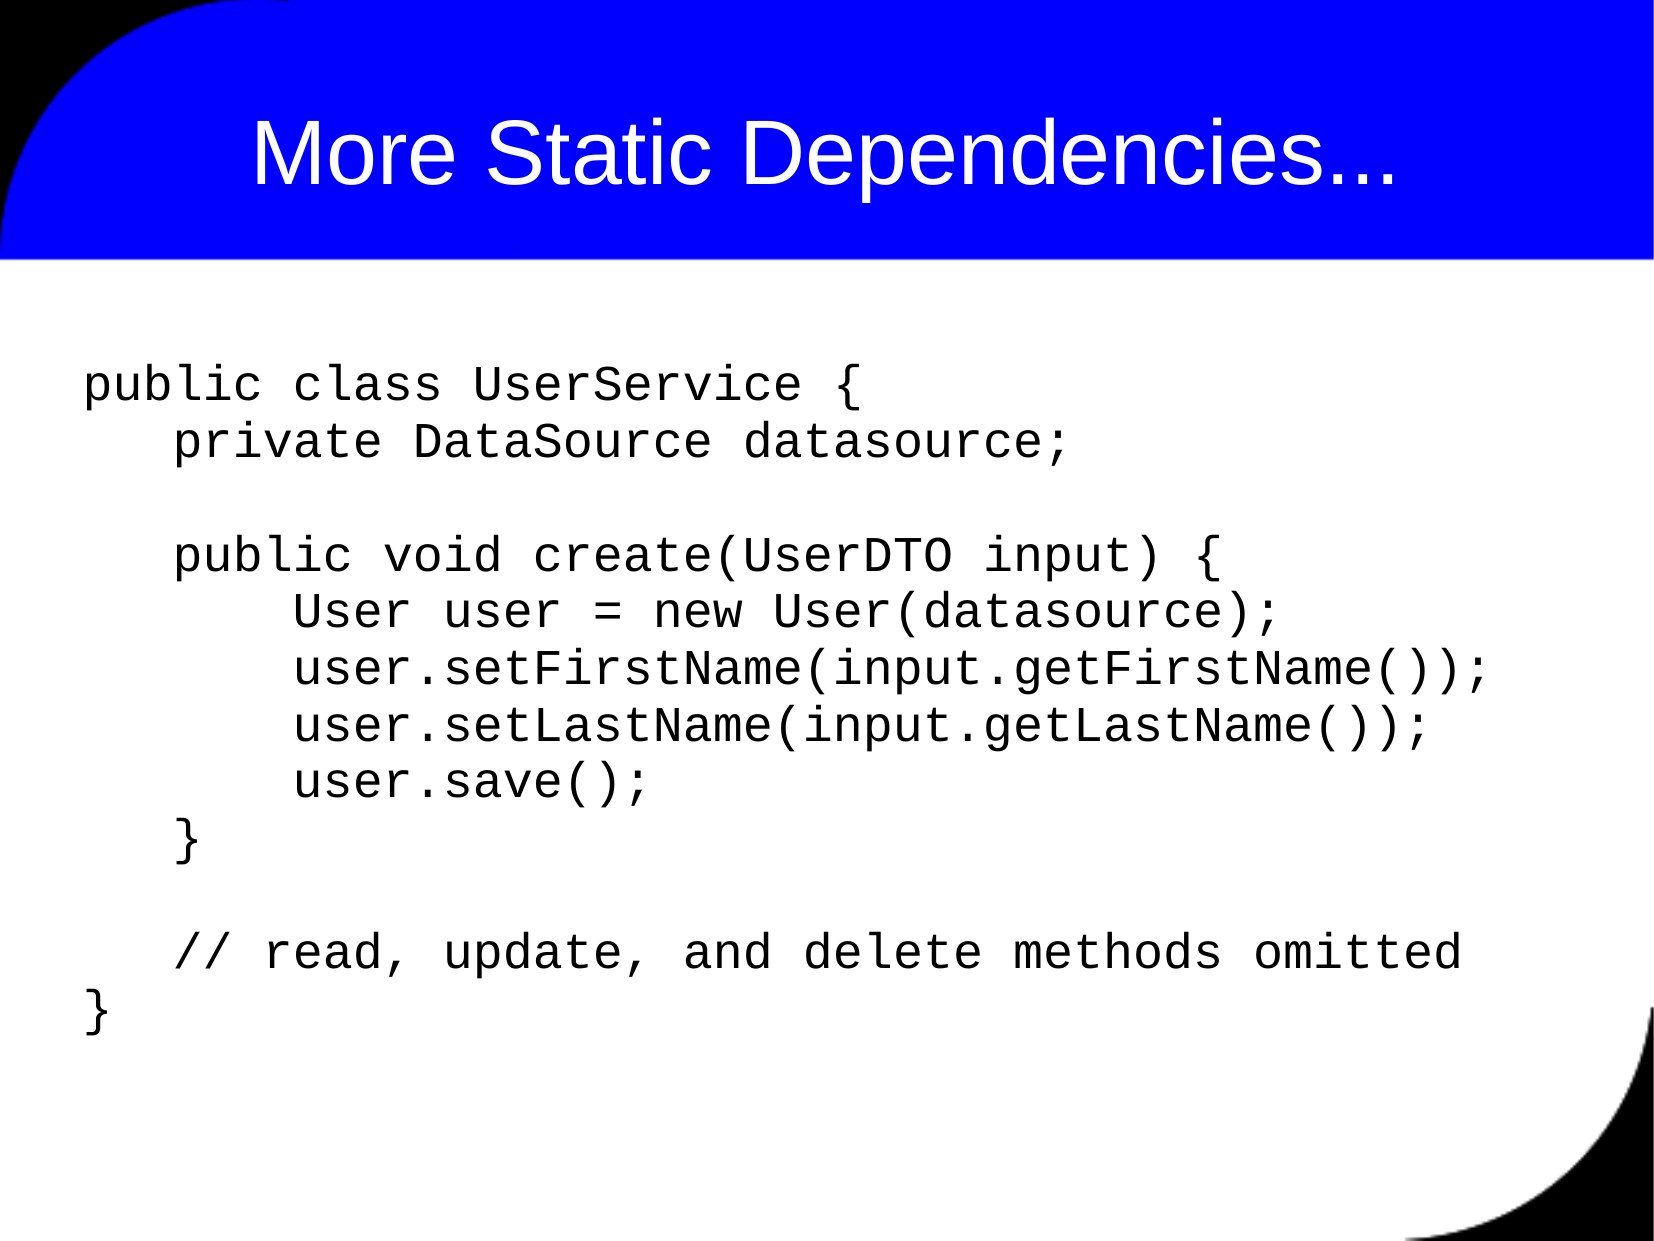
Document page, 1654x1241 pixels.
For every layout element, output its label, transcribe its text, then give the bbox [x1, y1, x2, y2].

title More Static Dependencies... [82, 56, 1571, 250]
subtitle public class UserService { private DataSource datasource; public void create(UserDTO input) { User user = new User(datasource); user.setFirstName(input.getFirstName()); user.setLastName(input.getLastName()); user.save(); } // read, update, and delete methods omitted } [82, 297, 1571, 1102]
picture [0, 0, 1654, 1241]
